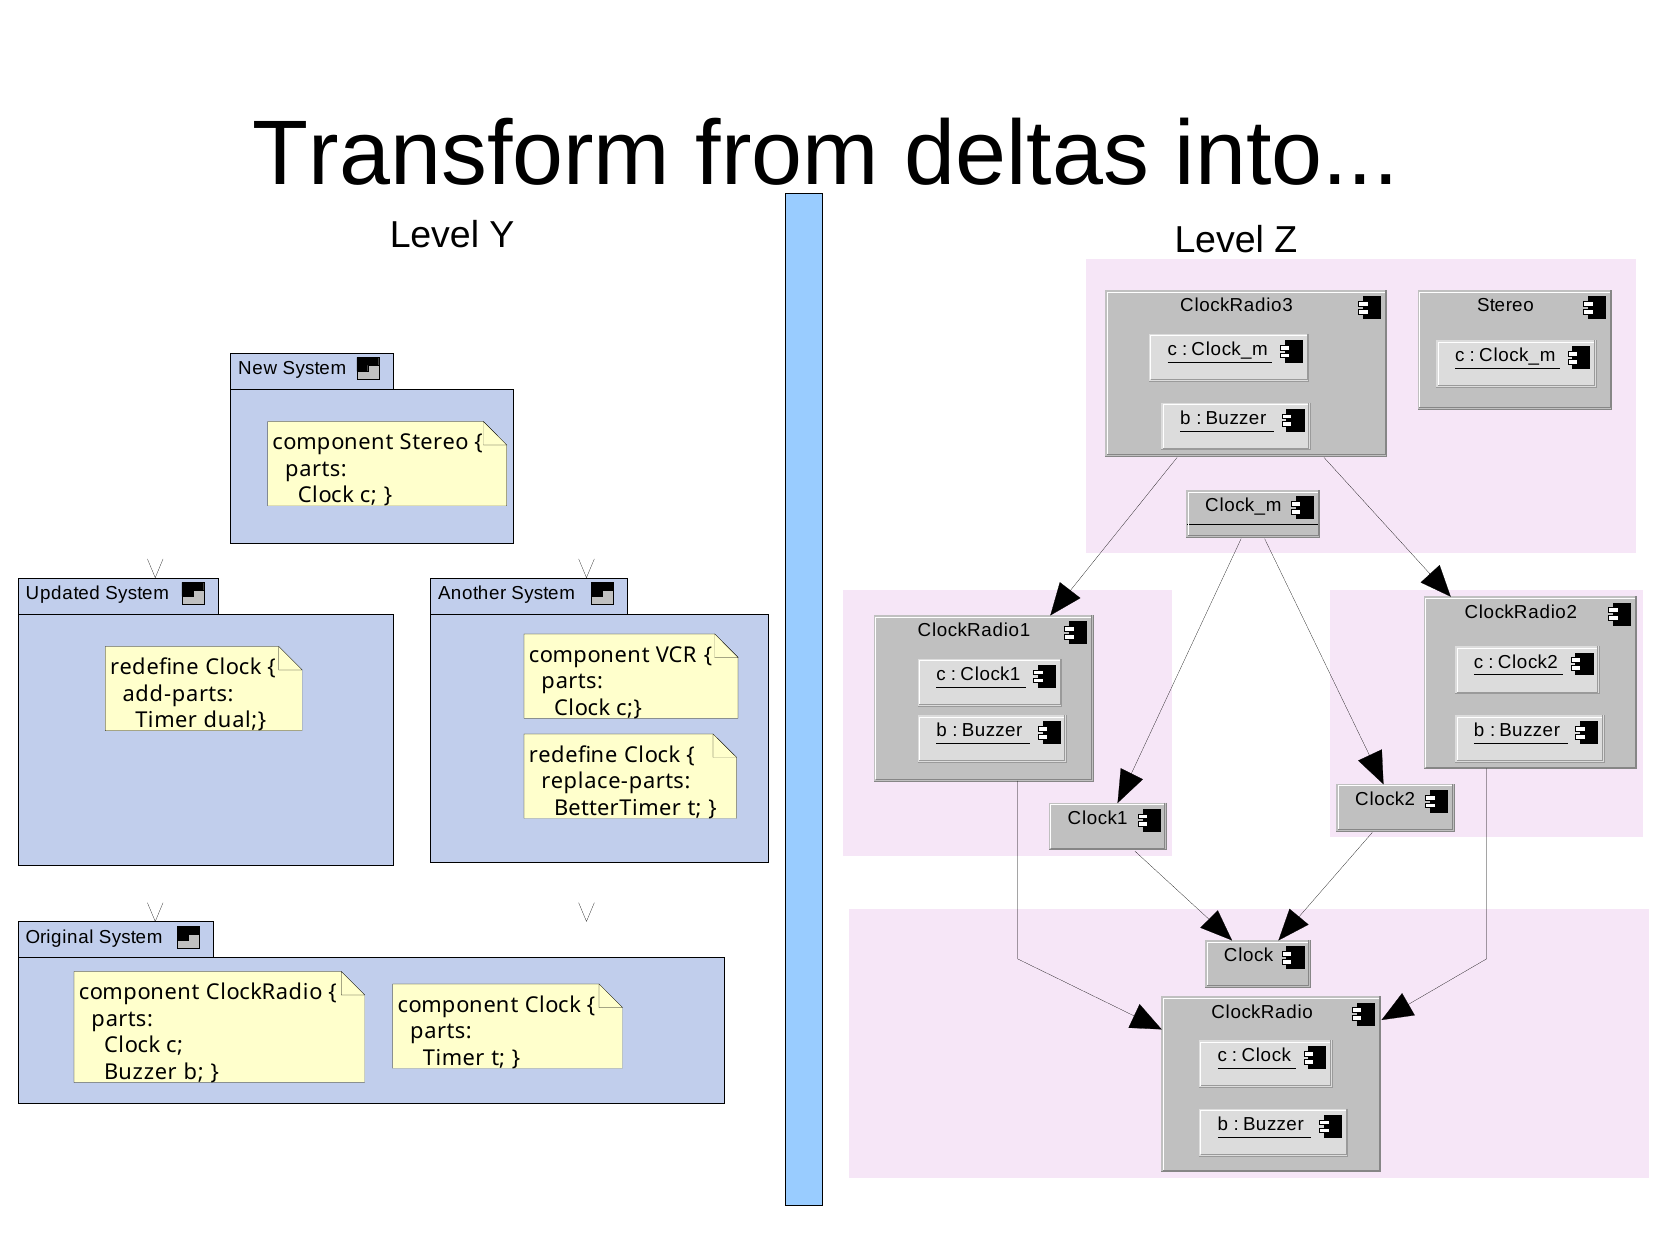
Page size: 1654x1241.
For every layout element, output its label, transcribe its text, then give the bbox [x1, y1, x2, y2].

title Transform from deltas into... [82, 56, 1571, 250]
text_box [785, 193, 823, 1206]
text_box Level Z [1159, 211, 1313, 257]
picture [823, 257, 1651, 1180]
text_box Level Y [375, 205, 530, 257]
picture [16, 257, 785, 1180]
